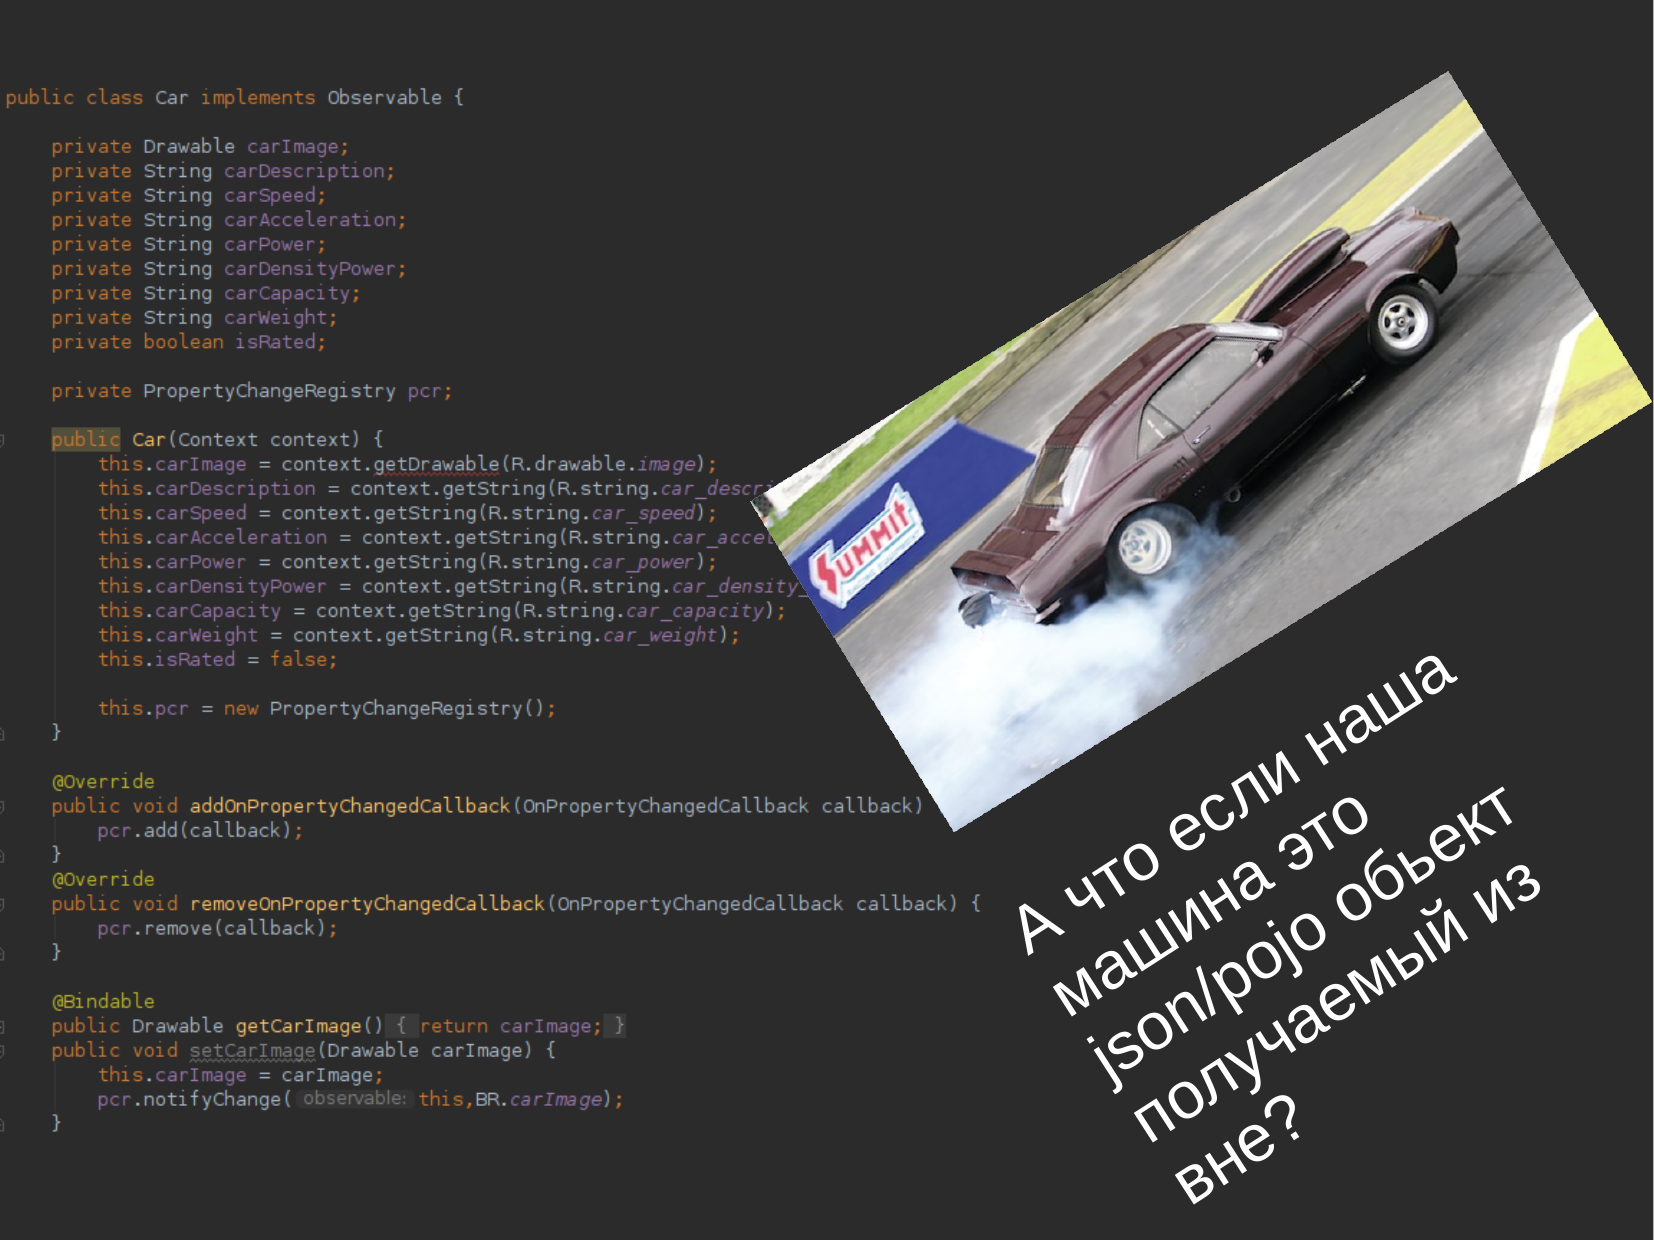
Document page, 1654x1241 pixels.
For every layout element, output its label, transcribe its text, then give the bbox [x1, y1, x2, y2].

text_box А что если наша машина это json/pojo обьект получаемый из вне? [979, 580, 1654, 1235]
picture [0, 70, 1652, 1149]
